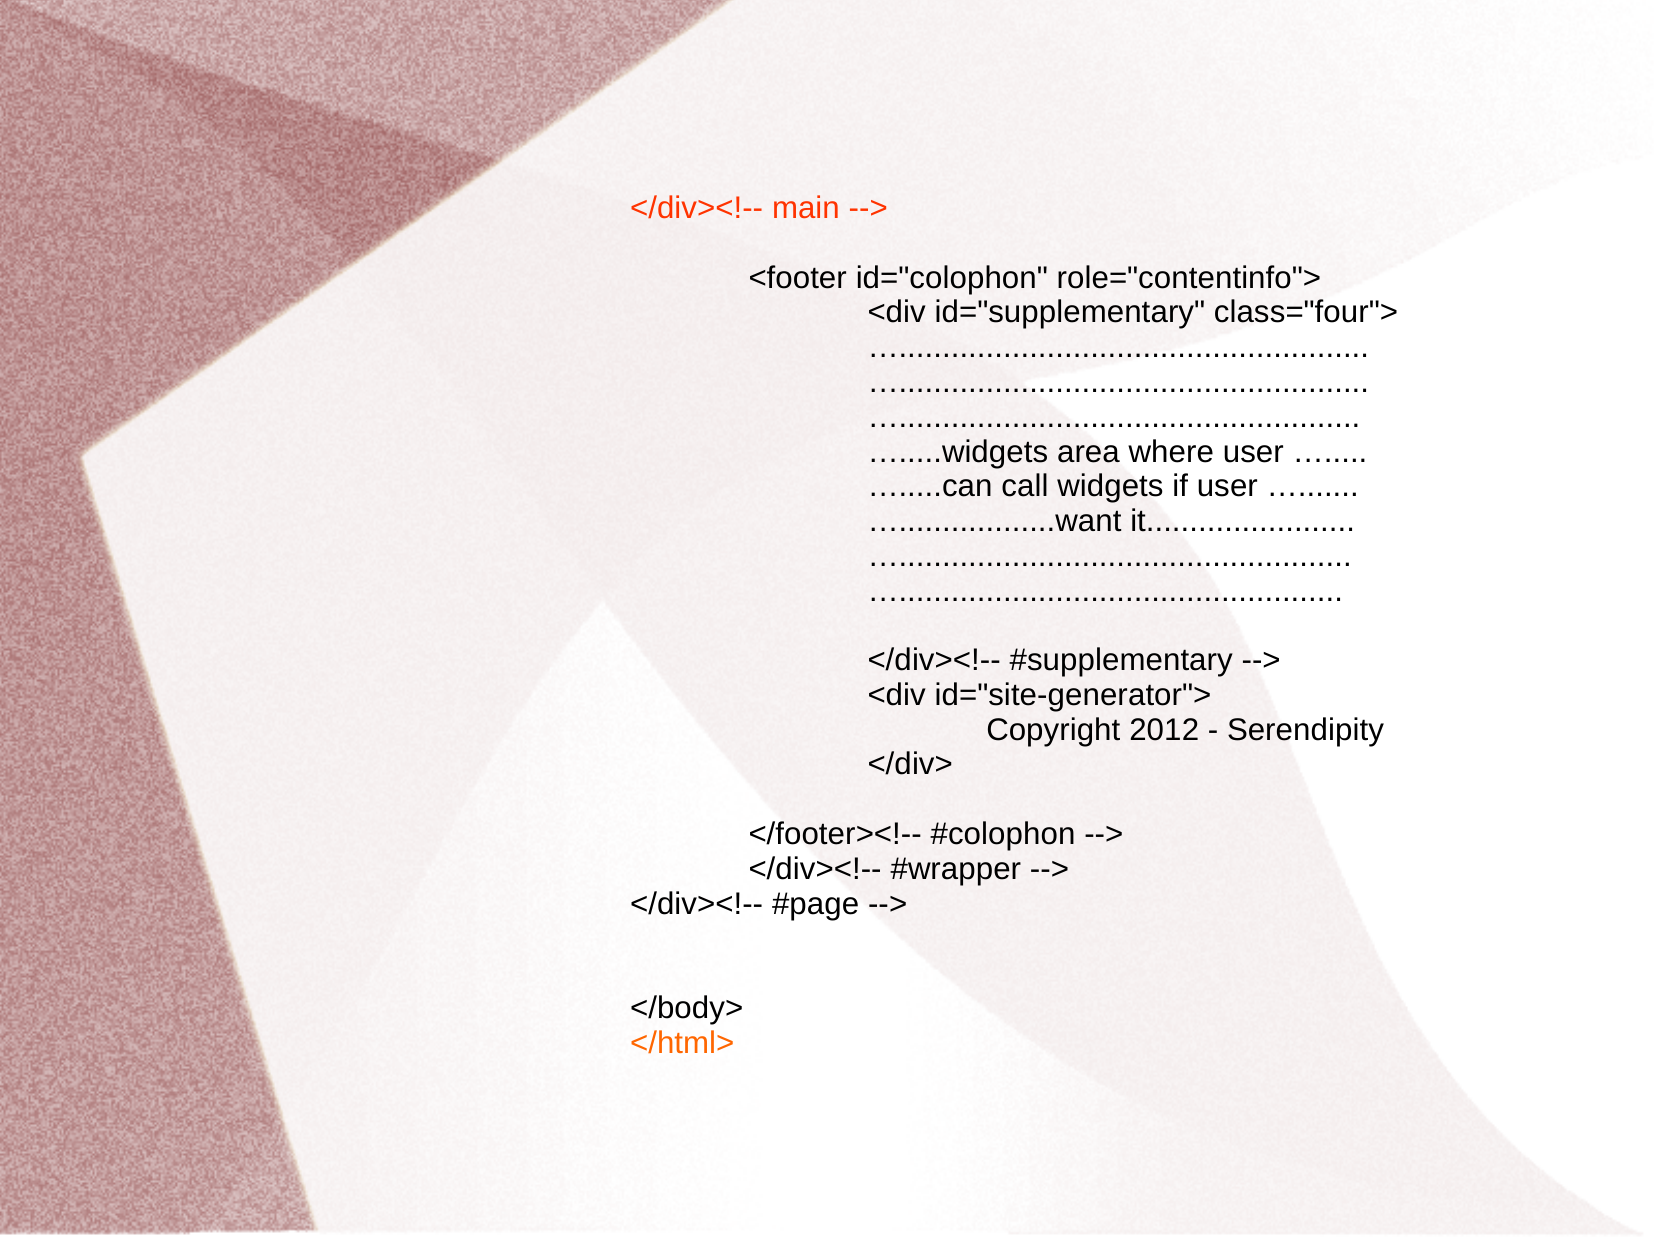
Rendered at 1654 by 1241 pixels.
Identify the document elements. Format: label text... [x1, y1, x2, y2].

text_box </div><!-- main --> <footer id="colophon" role="contentinfo"> <div id="supplementary" class="four"> …...................................................... …...................................................... …..................................................... ….....widgets area where user …..... ….....can call widgets if user …....... …..................want it........................ ….................................................... …................................................... </div><!-- #supplementary --> <div id="site-generator"> Copyright 2012 - Serendipity </div> </footer><!-- #colophon --> </div><!-- #wrapper --> </div><!-- #page --> </body> </html> [629, 78, 1571, 1171]
picture [0, 0, 1654, 1241]
